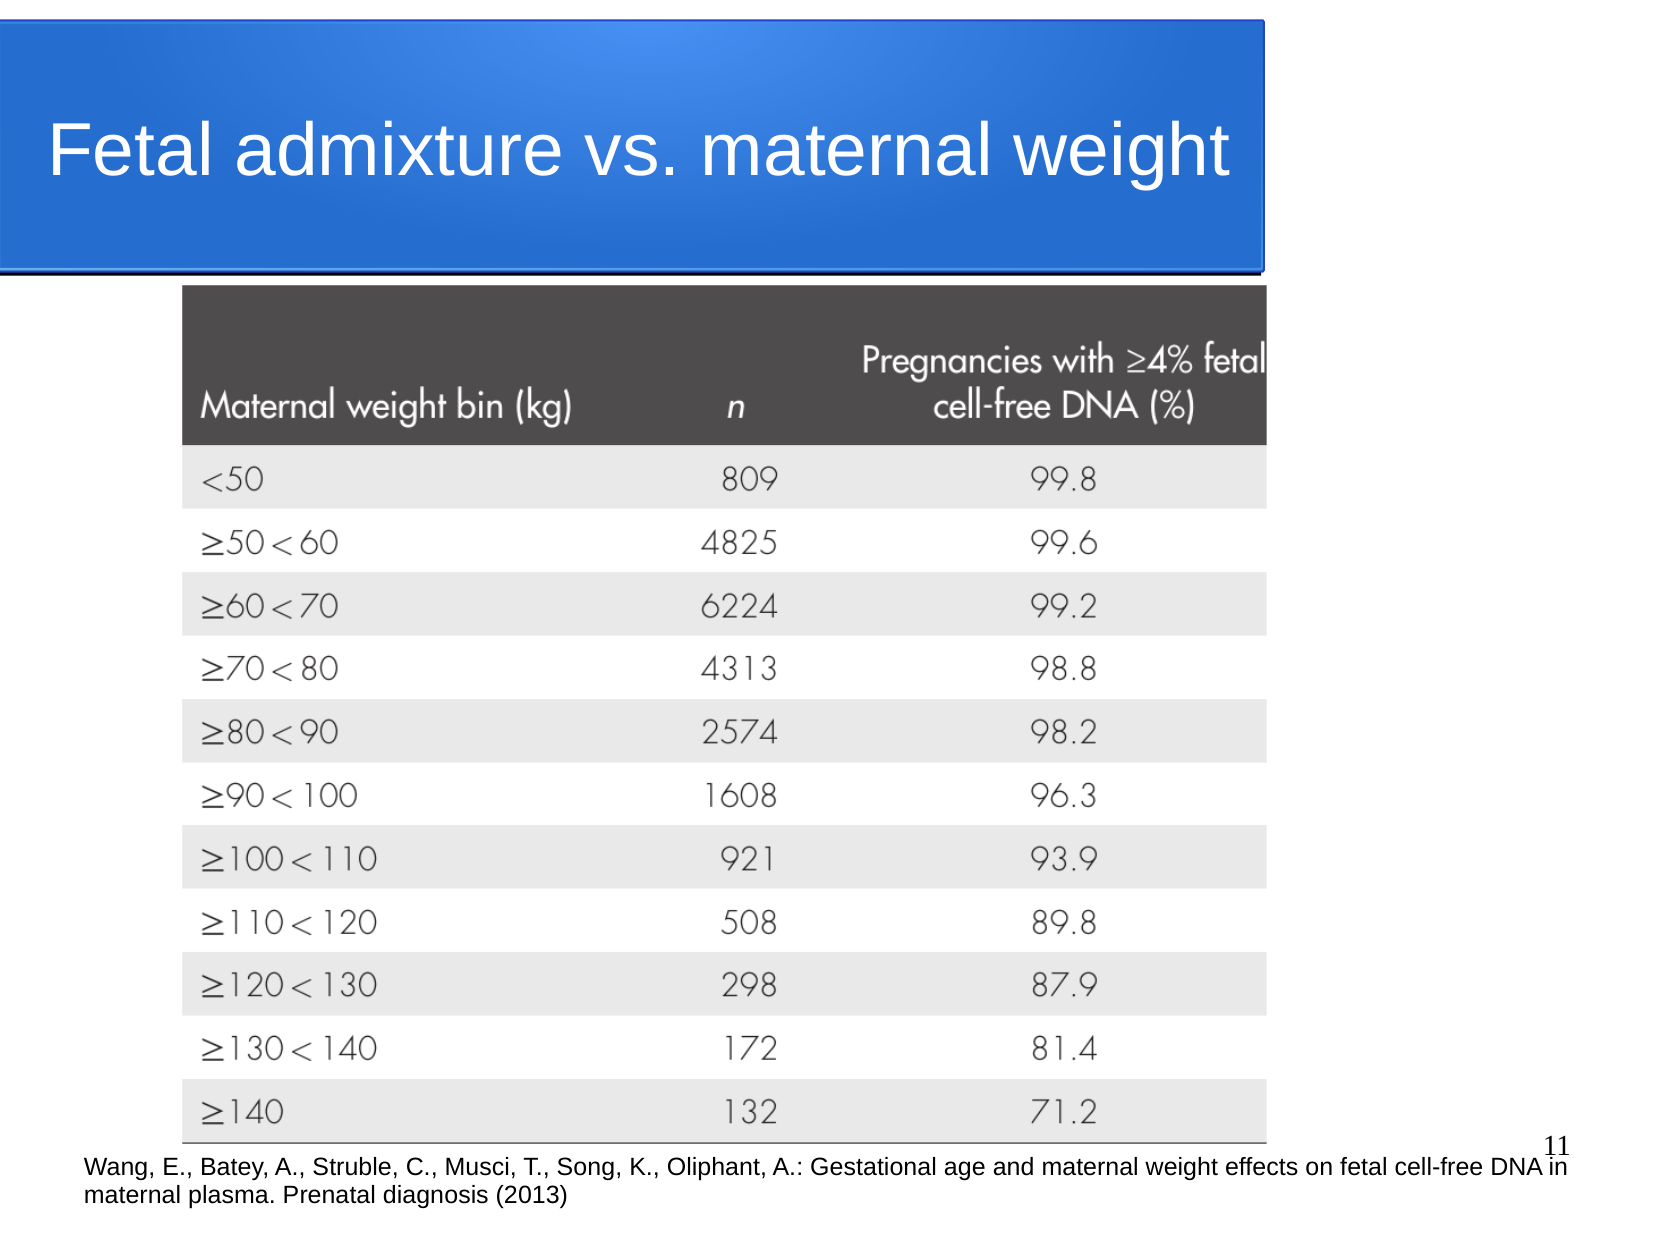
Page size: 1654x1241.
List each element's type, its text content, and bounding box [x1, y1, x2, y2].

picture [180, 283, 1269, 1146]
text_box Wang, E., Batey, A., Struble, C., Musci, T., Song, K., Oliphant, A.: Gestational age and maternal weight effects on fetal cell-free DNA in maternal plasma. Prenatal diagnosis (2013) [69, 1145, 1654, 1235]
title Fetal admixture vs. maternal weight [47, 47, 1359, 252]
